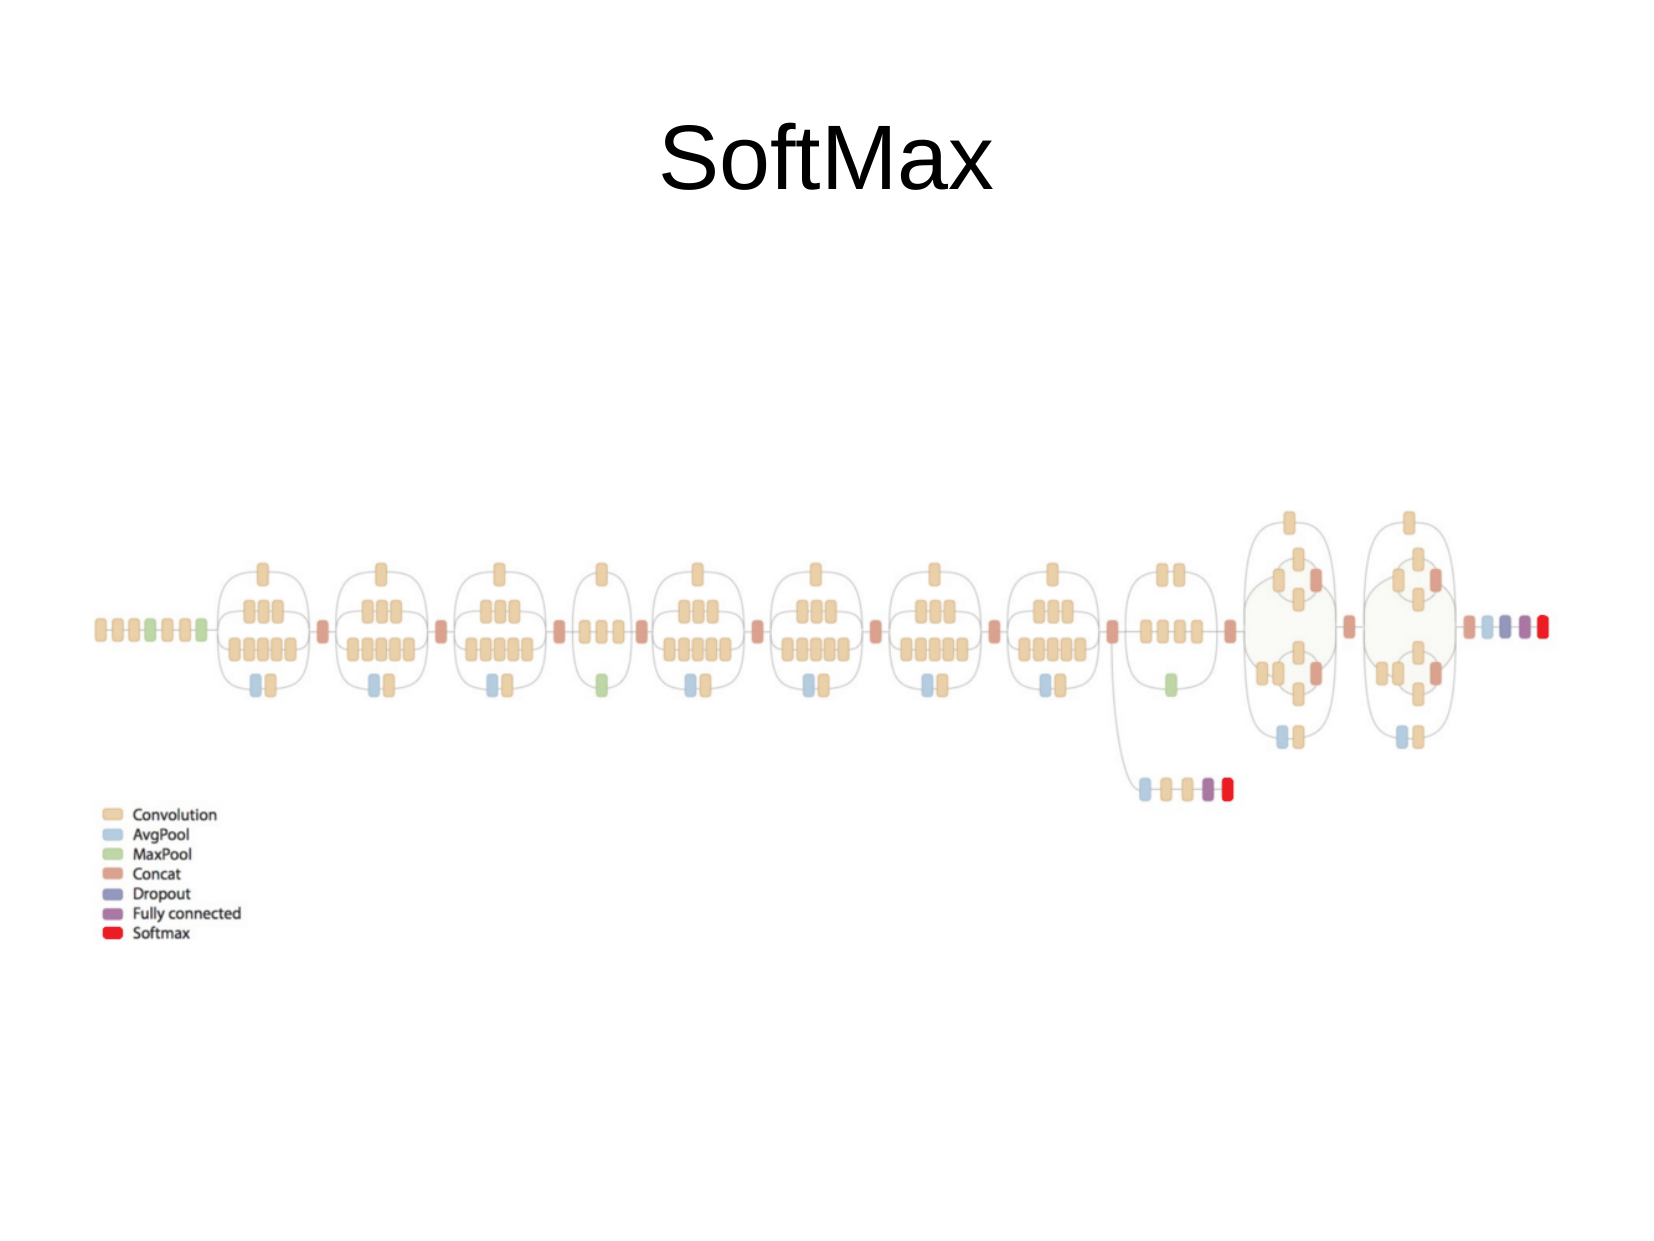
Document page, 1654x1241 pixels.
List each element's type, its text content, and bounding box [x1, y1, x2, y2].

picture [82, 349, 1571, 1050]
title SoftMax [82, 49, 1571, 257]
